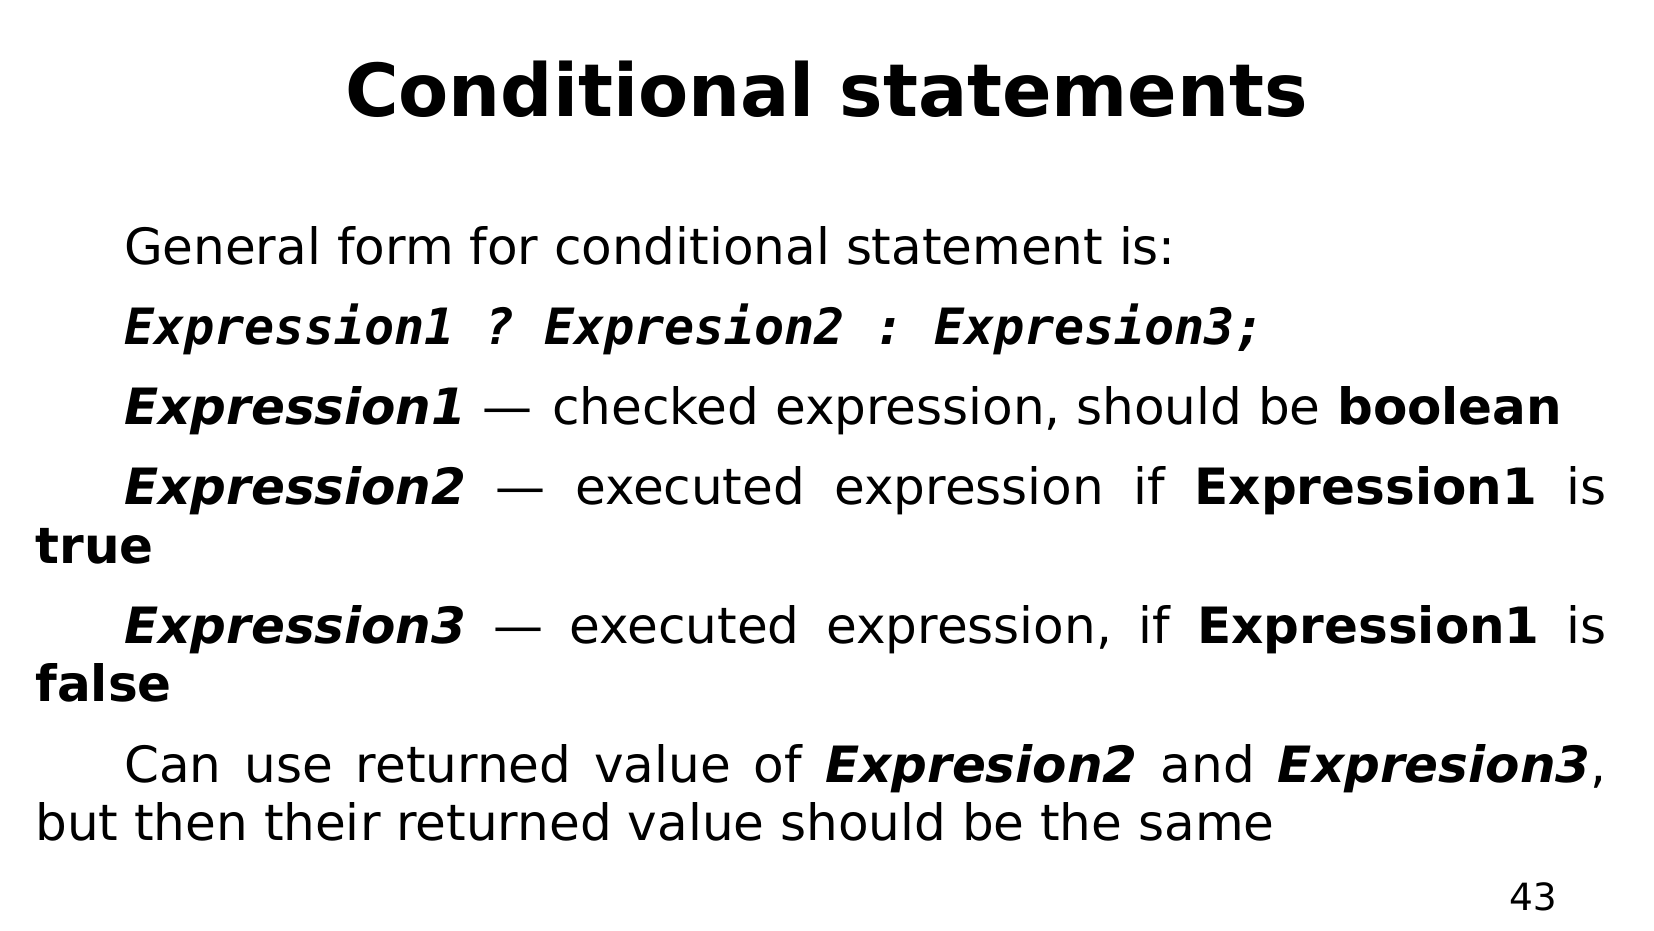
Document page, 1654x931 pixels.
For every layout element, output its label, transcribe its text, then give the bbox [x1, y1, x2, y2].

title Conditional statements [82, 37, 1571, 147]
list General form for conditional statement is: Expression1 ? Expresion2 : Expresion3; Expression1 — checked expression, should be boolean Expression2 — executed expression if Expression1 is true Expression3 — executed expression, if Expression1 is false Can use returned value of Expresion2 and Expresion3, but then their returned value should be the same [35, 217, 1607, 860]
